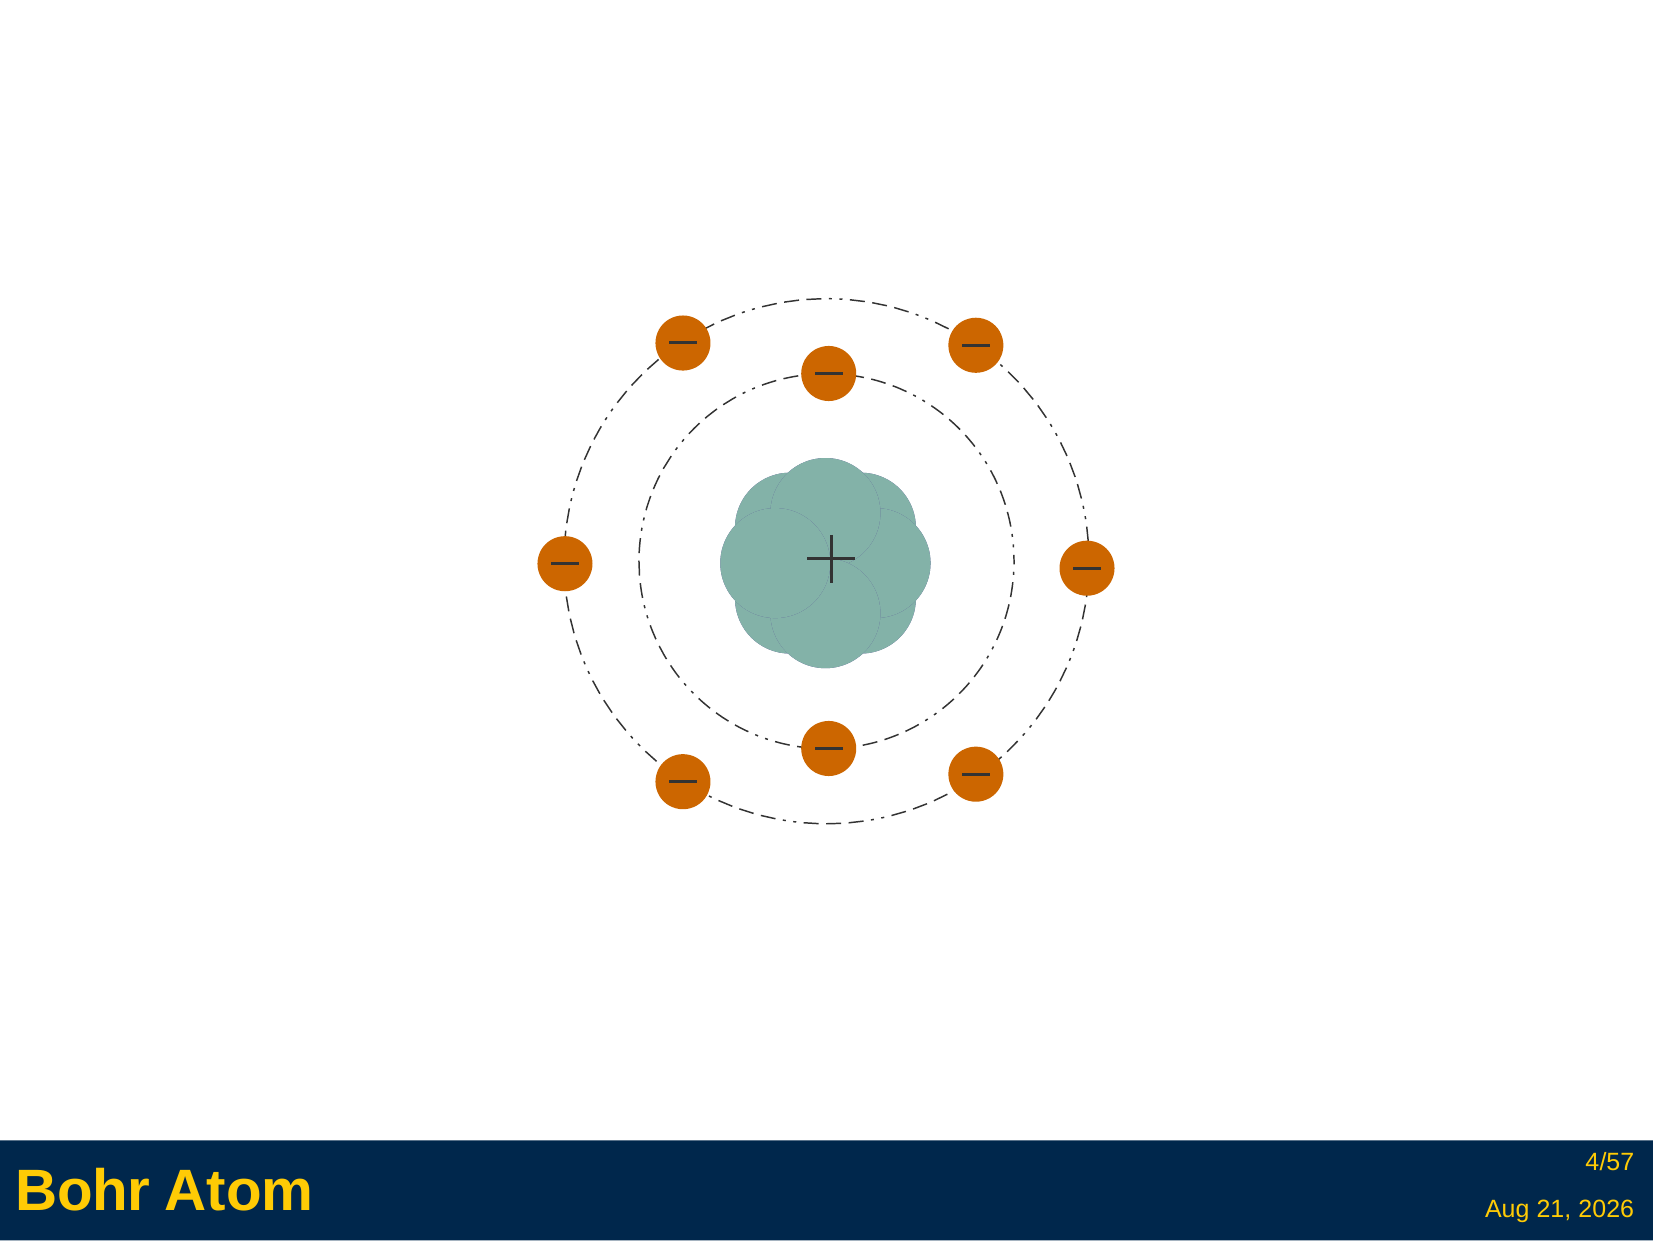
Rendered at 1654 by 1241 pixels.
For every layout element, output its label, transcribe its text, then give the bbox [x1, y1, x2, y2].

text_box [801, 345, 857, 402]
text_box [948, 746, 1004, 802]
text_box [1059, 540, 1115, 596]
text_box [720, 458, 931, 669]
text_box [655, 754, 711, 810]
text_box [801, 720, 857, 777]
title Bohr Atom [14, 1140, 1380, 1241]
text_box [655, 315, 711, 371]
text_box [537, 536, 593, 592]
text_box [948, 317, 1004, 373]
